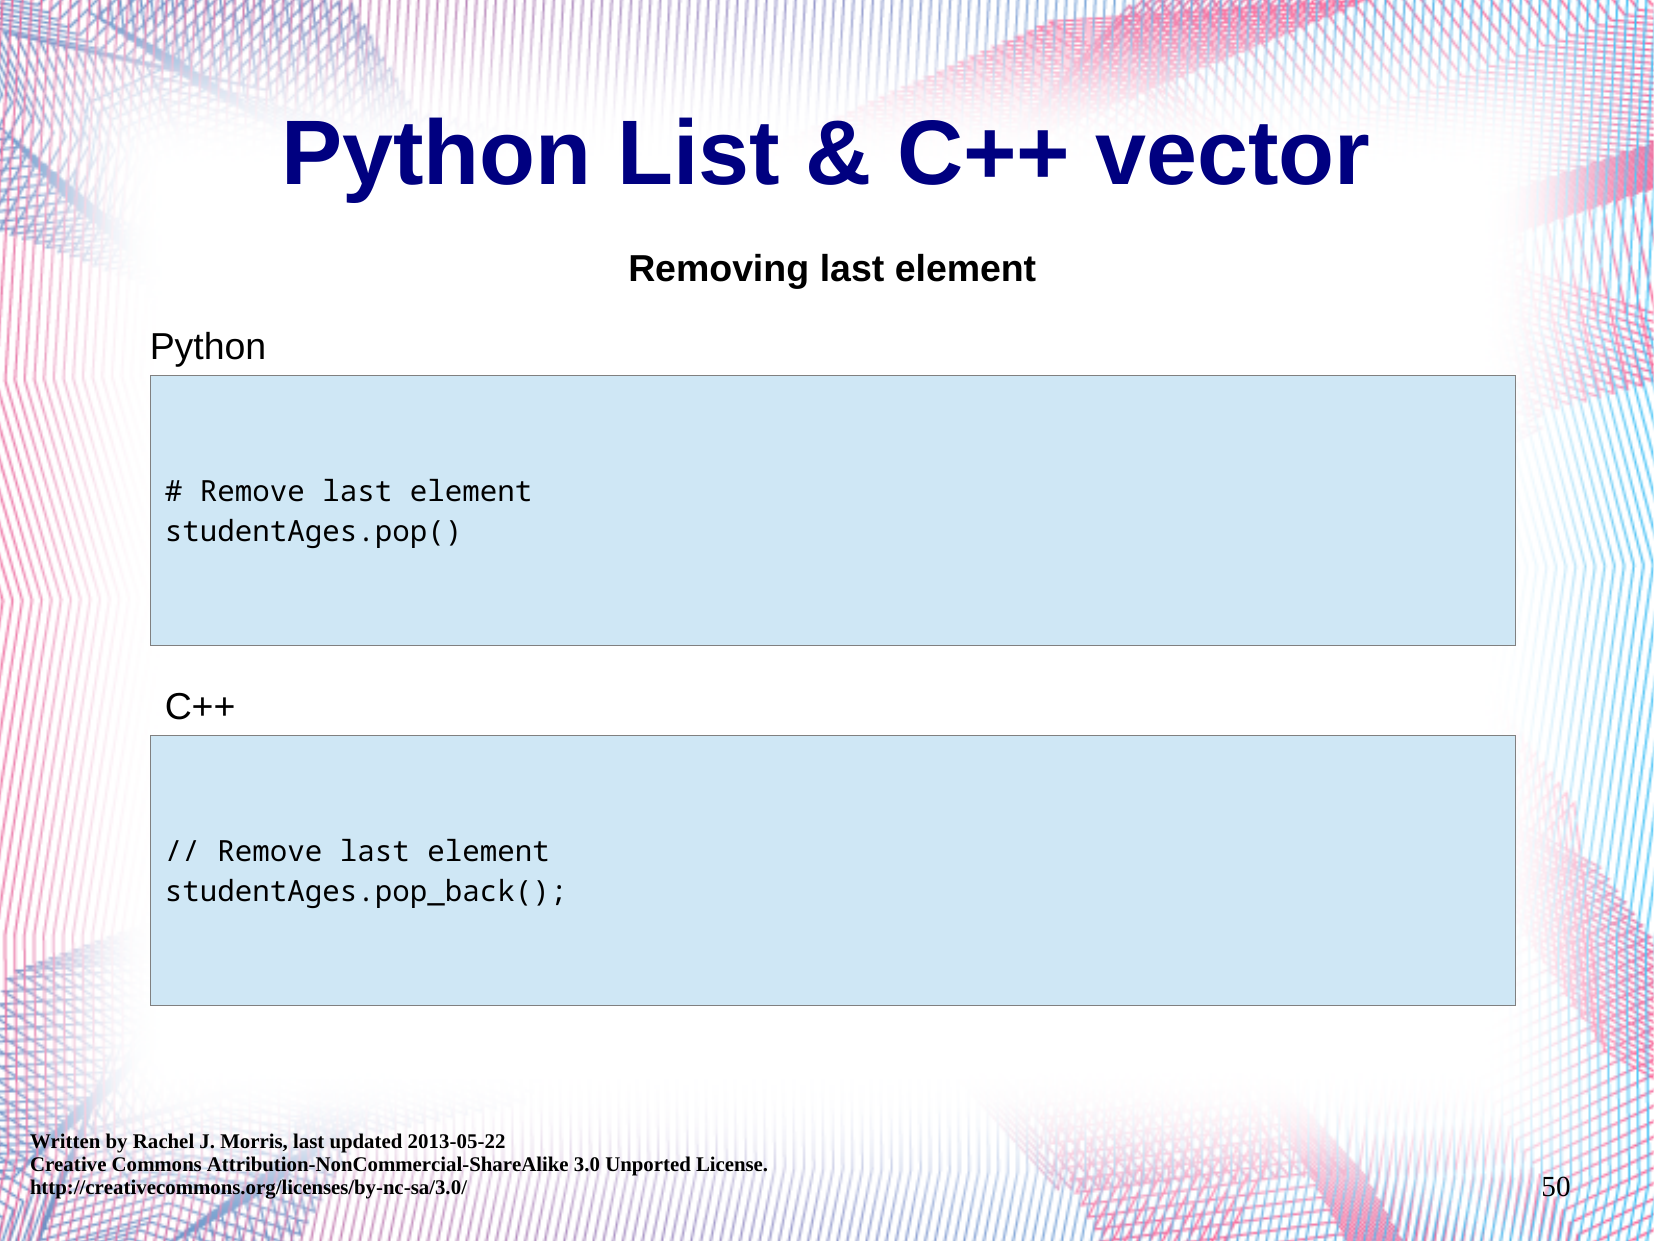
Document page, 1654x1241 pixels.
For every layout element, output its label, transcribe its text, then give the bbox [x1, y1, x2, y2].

text_box Python [135, 318, 736, 376]
text_box // Remove last element studentAges.pop_back(); [150, 735, 1516, 1006]
text_box # Remove last element studentAges.pop() [150, 375, 1516, 646]
text_box Removing last element [150, 240, 1516, 297]
title Python List & C++ vector [82, 49, 1571, 257]
picture [0, 0, 1654, 1241]
text_box C++ [150, 678, 751, 735]
